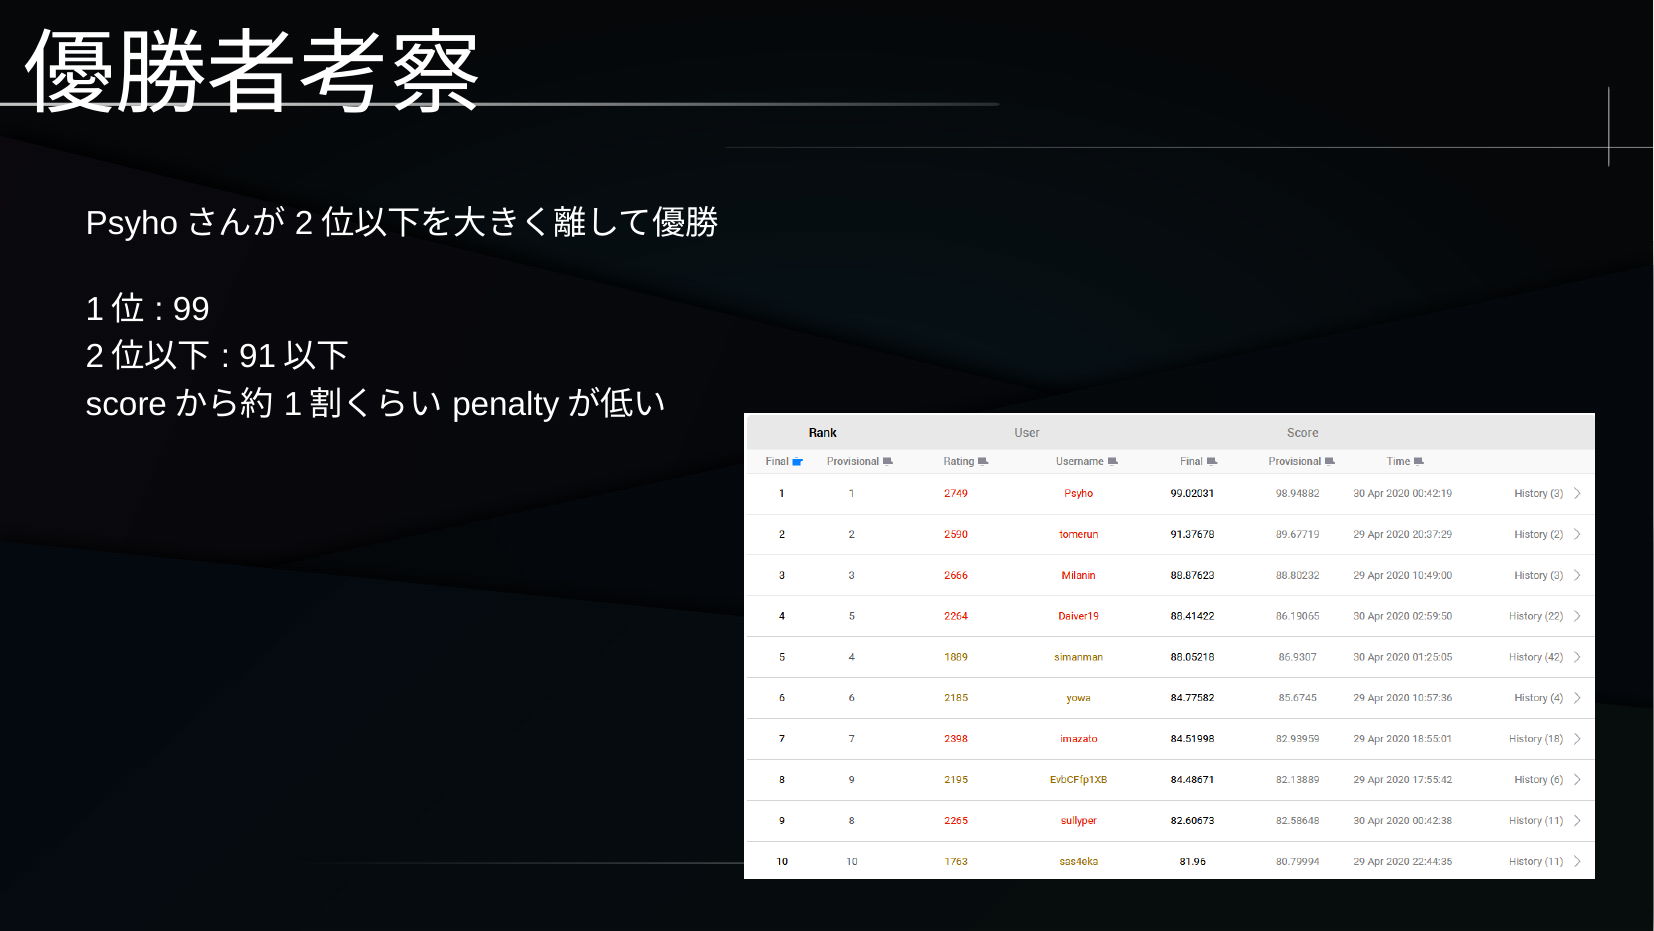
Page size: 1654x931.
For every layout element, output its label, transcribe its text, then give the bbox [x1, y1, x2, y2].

picture [0, 0, 1654, 931]
text_box Psyhoさんが2位以下を大きく離して優勝 1位: 99 2位以下: 91以下 scoreから約1割くらいpenaltyが低い [70, 188, 731, 391]
title 優勝者考察 [23, 11, 1589, 119]
